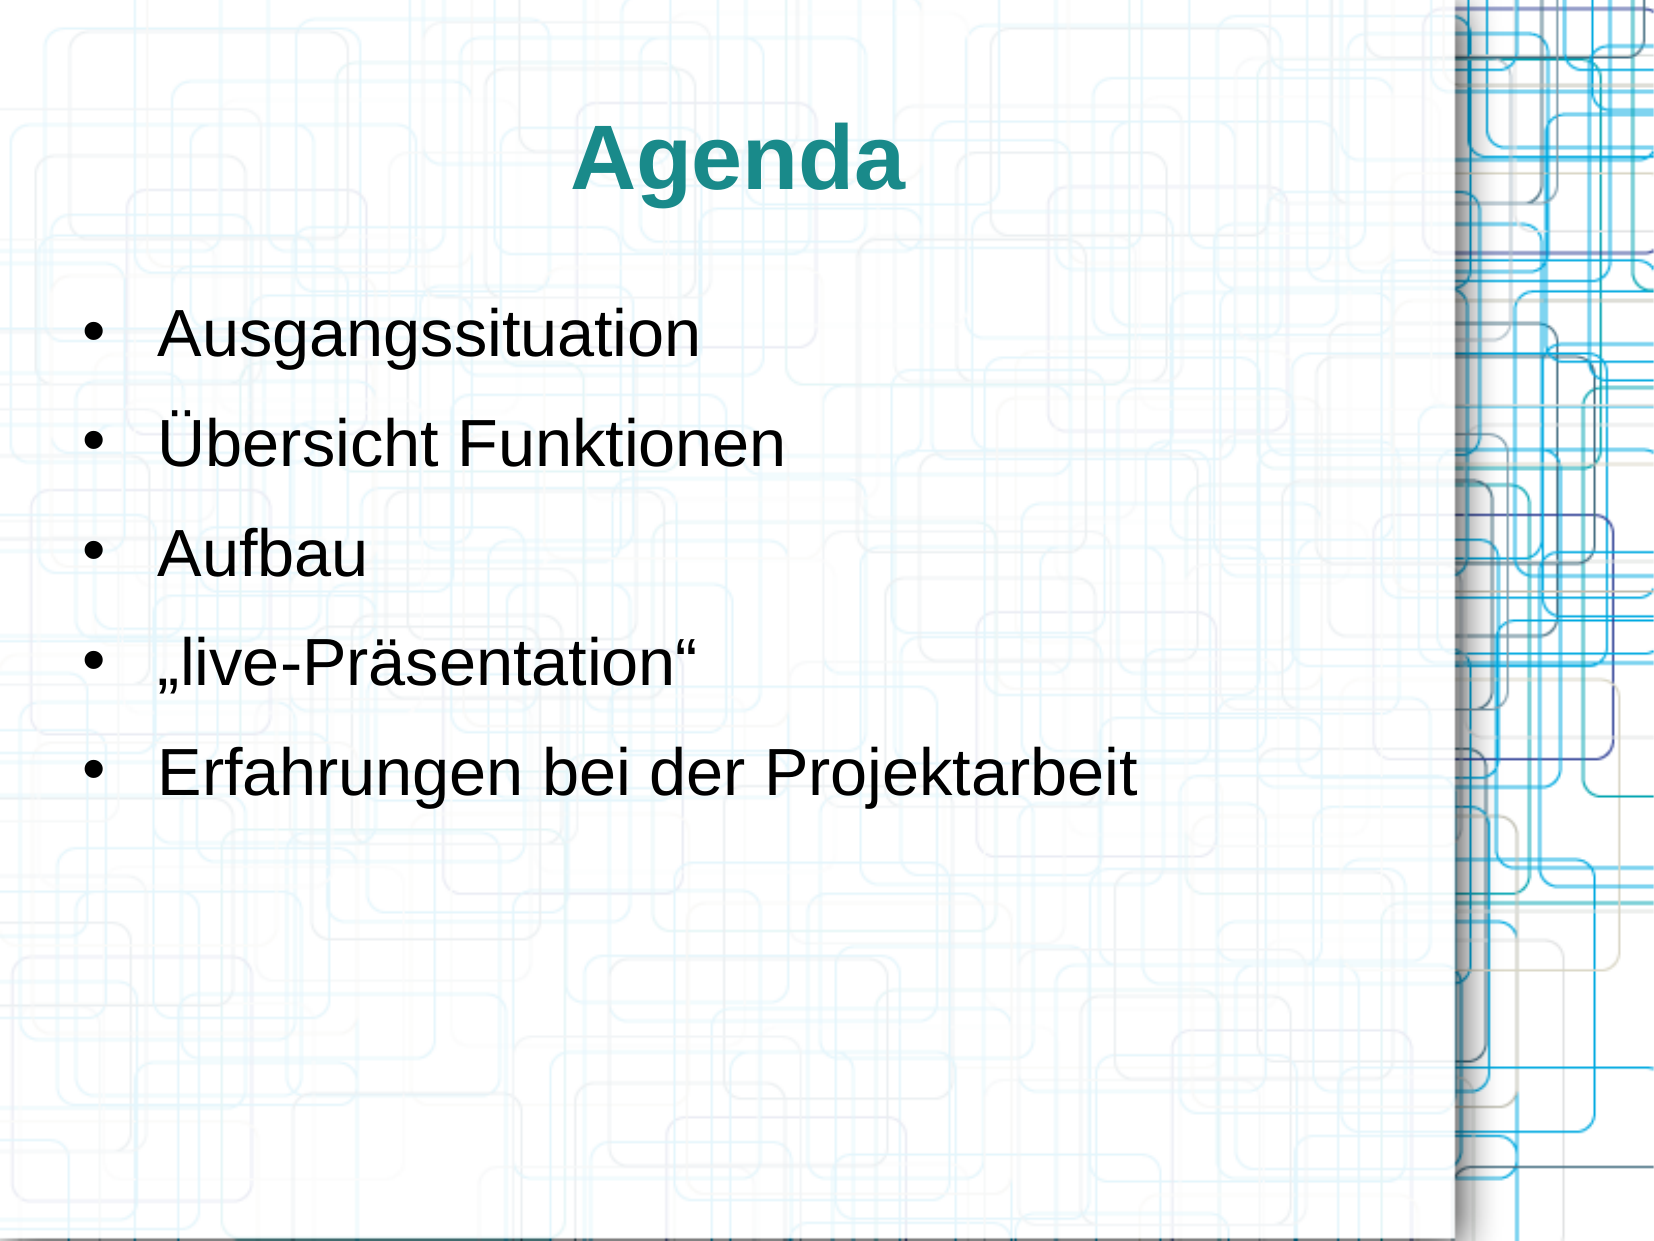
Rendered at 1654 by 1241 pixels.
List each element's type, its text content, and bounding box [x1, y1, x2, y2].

title Agenda [59, 49, 1418, 257]
list Ausgangssituation Übersicht Funktionen Aufbau „live-Präsentation“ Erfahrungen bei der Projektarbeit [82, 290, 1418, 1109]
